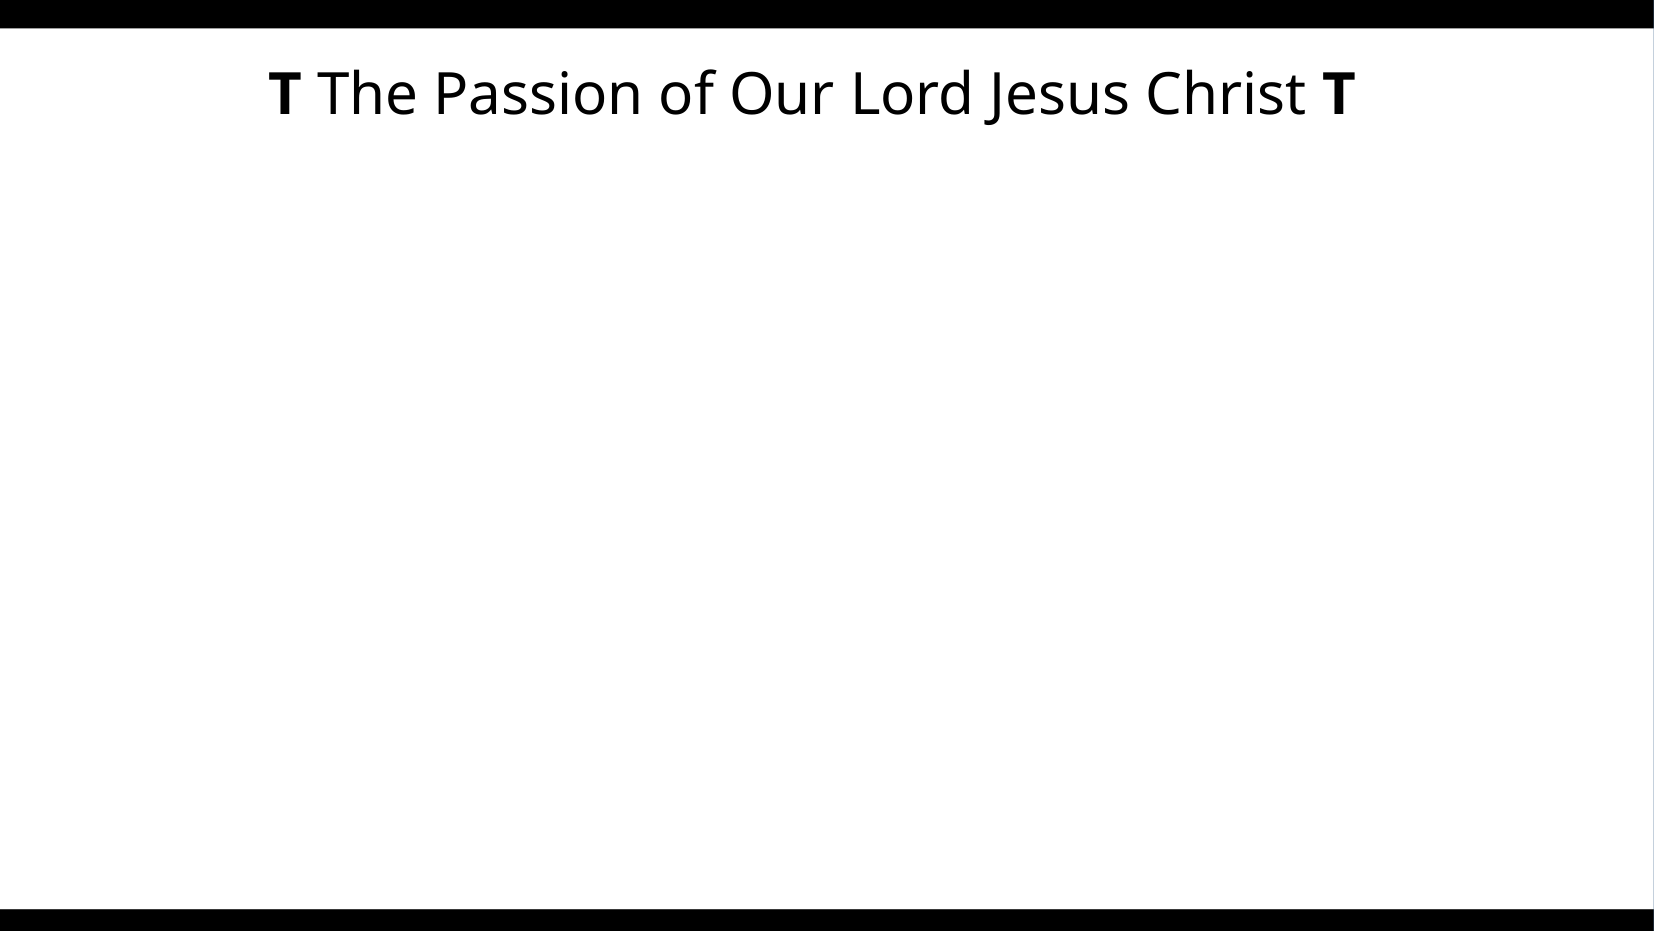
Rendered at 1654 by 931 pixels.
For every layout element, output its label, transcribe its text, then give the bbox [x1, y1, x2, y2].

picture [0, 0, 1654, 931]
text_box T The Passion of Our Lord Jesus Christ T [78, 45, 1546, 631]
